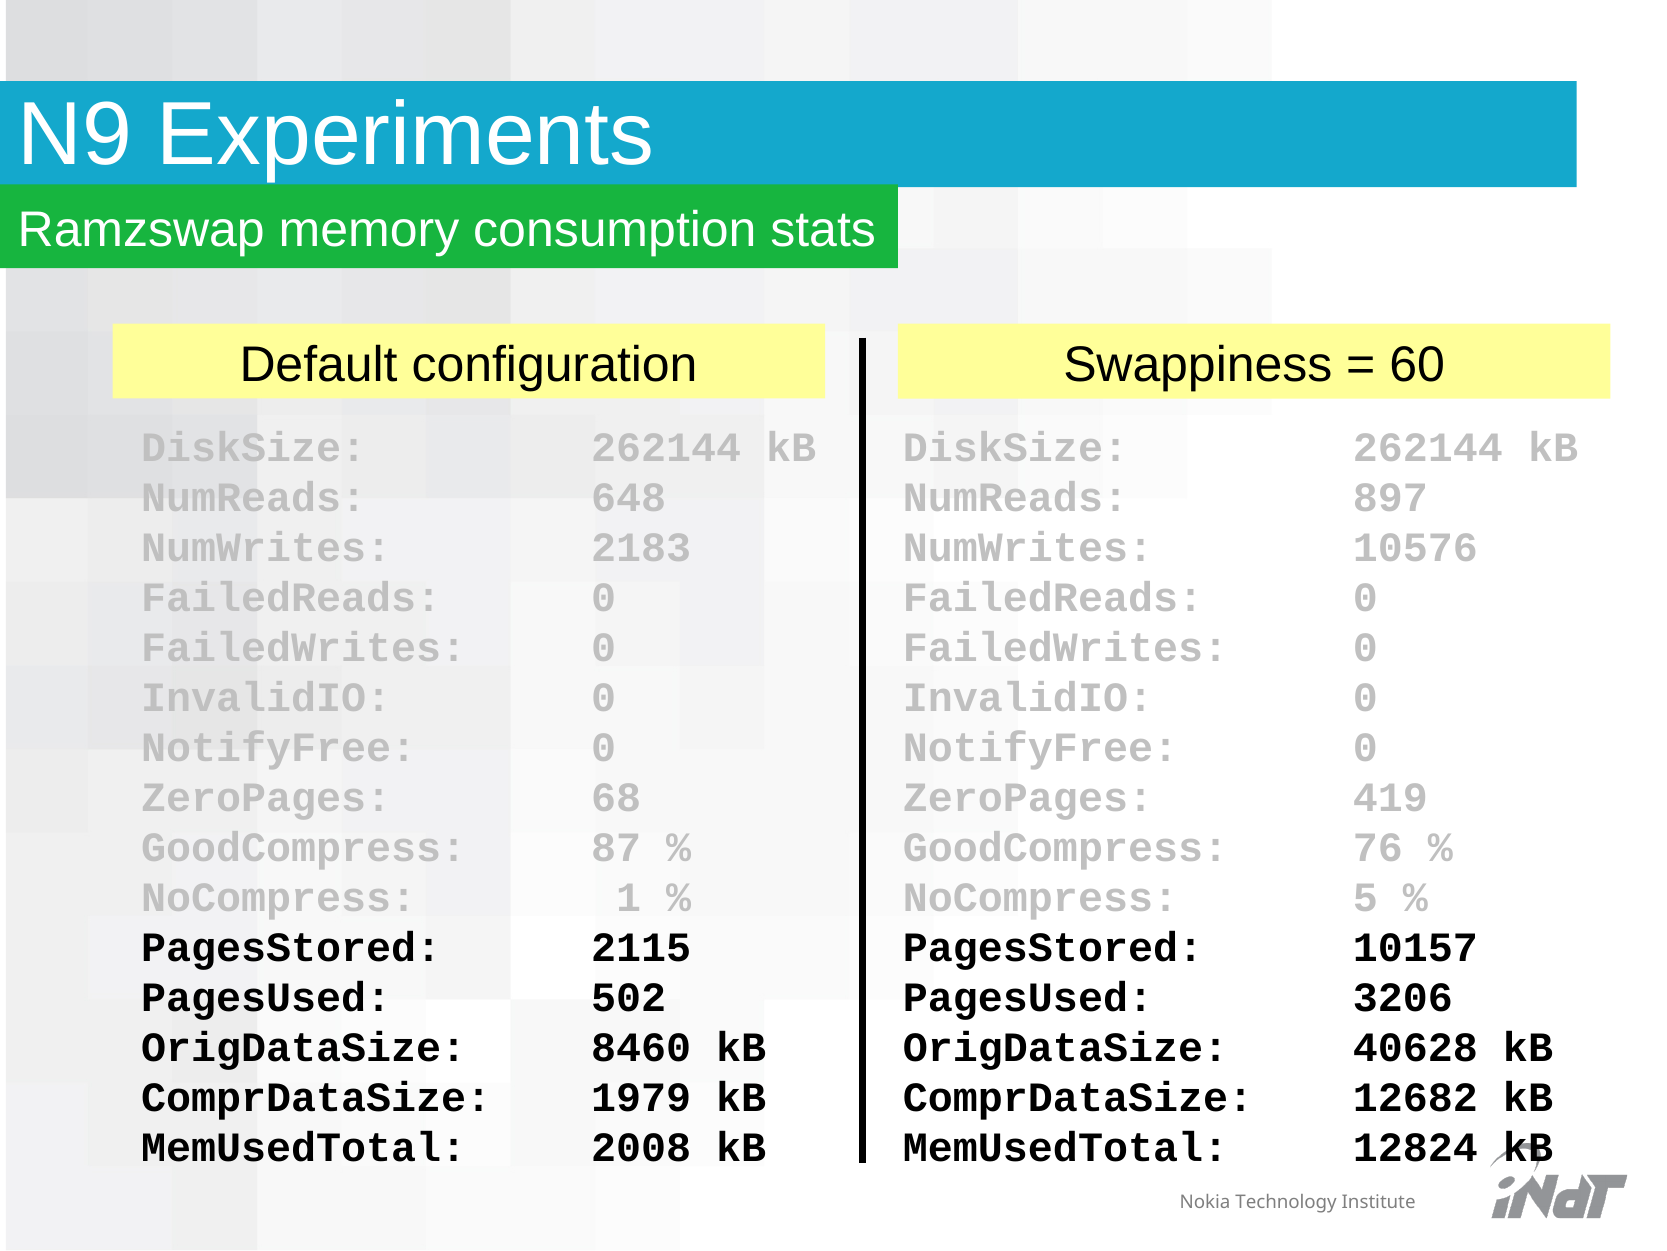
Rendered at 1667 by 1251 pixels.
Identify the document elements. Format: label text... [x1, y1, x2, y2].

text_box Ramzswap memory consumption stats [0, 184, 898, 269]
text_box DiskSize: 262144 kB NumReads: 897 NumWrites: 10576 FailedReads: 0 FailedWrites: 0 InvalidIO: 0 NotifyFree: 0 ZeroPages: 419 GoodCompress: 76 % NoCompress: 5 % PagesStored: 10157 PagesUsed: 3206 OrigDataSize: 40628 kB ComprDataSize: 12682 kB MemUsedTotal: 12824 kB [888, 412, 1601, 1228]
picture [5, 0, 1667, 1251]
text_box Default configuration [112, 323, 826, 399]
title N9 Experiments [0, 81, 1577, 188]
text_box DiskSize: 262144 kB NumReads: 648 NumWrites: 2183 FailedReads: 0 FailedWrites: 0 InvalidIO: 0 NotifyFree: 0 ZeroPages: 68 GoodCompress: 87 % NoCompress: 1 % PagesStored: 2115 PagesUsed: 502 OrigDataSize: 8460 kB ComprDataSize: 1979 kB MemUsedTotal: 2008 kB [126, 412, 839, 1178]
text_box Swappiness = 60 [897, 323, 1611, 399]
